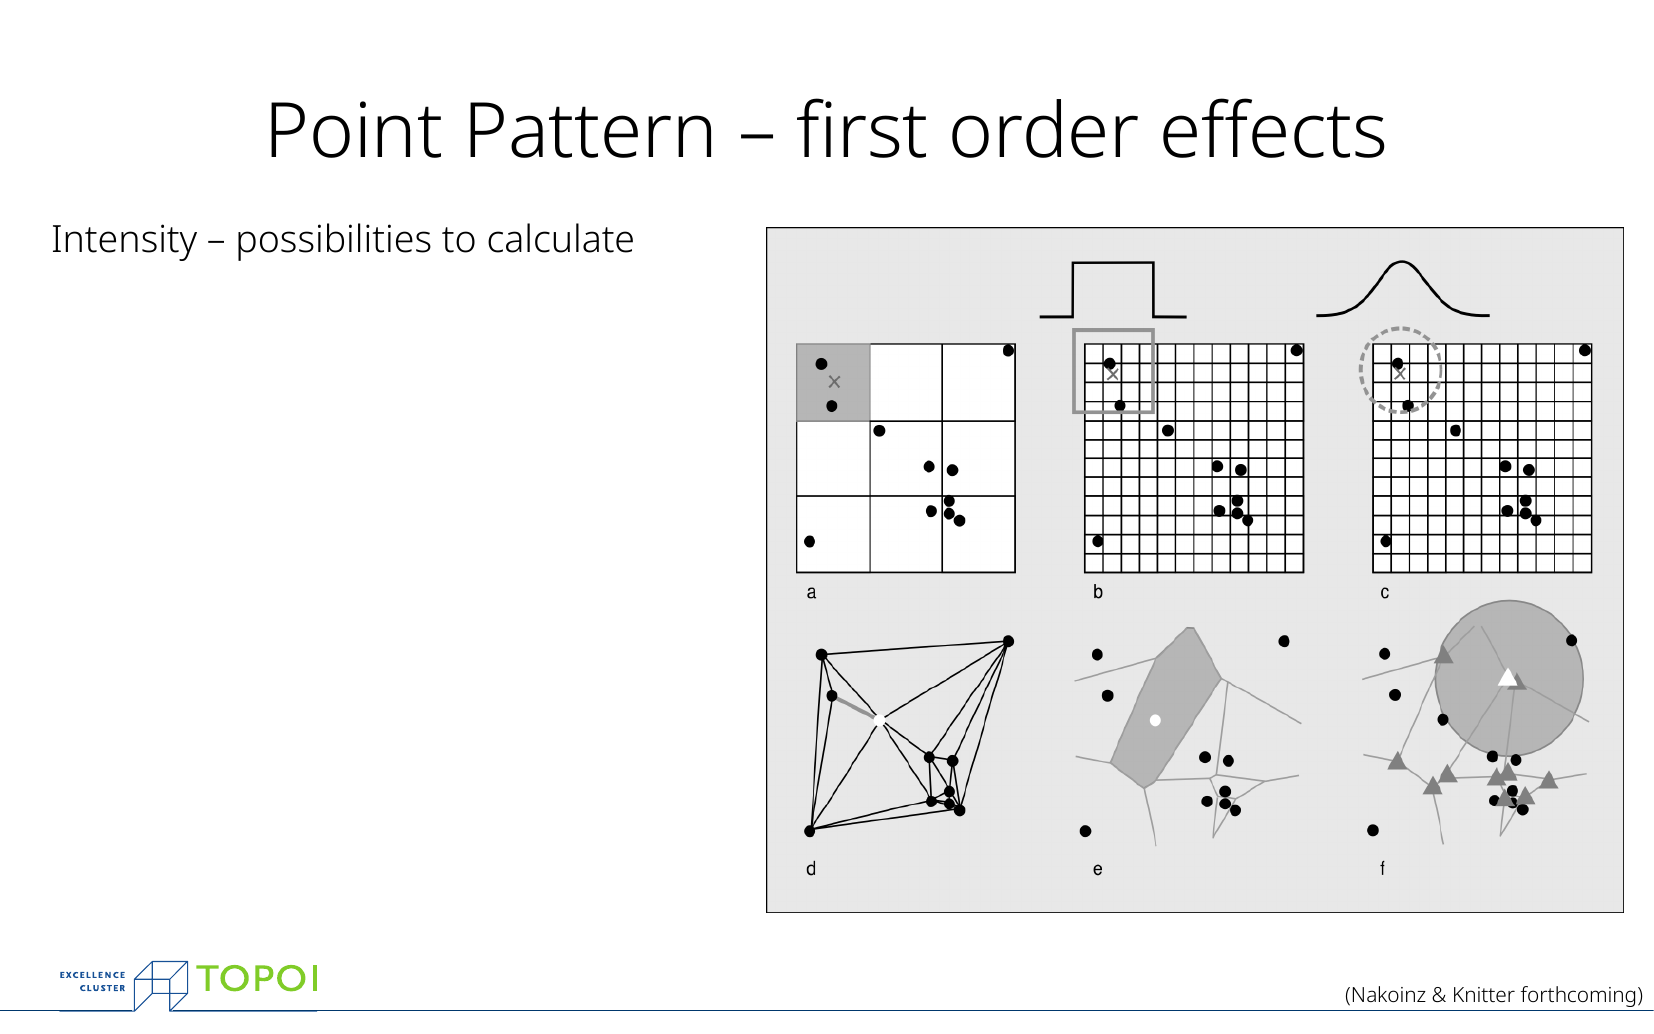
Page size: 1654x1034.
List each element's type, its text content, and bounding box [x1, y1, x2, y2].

picture [757, 221, 1631, 921]
text_box Intensity – possibilities to calculate [36, 204, 643, 272]
text_box (Nakoinz & Knitter forthcoming) [1330, 972, 1654, 1016]
title Point Pattern – first order effects [82, 41, 1571, 214]
